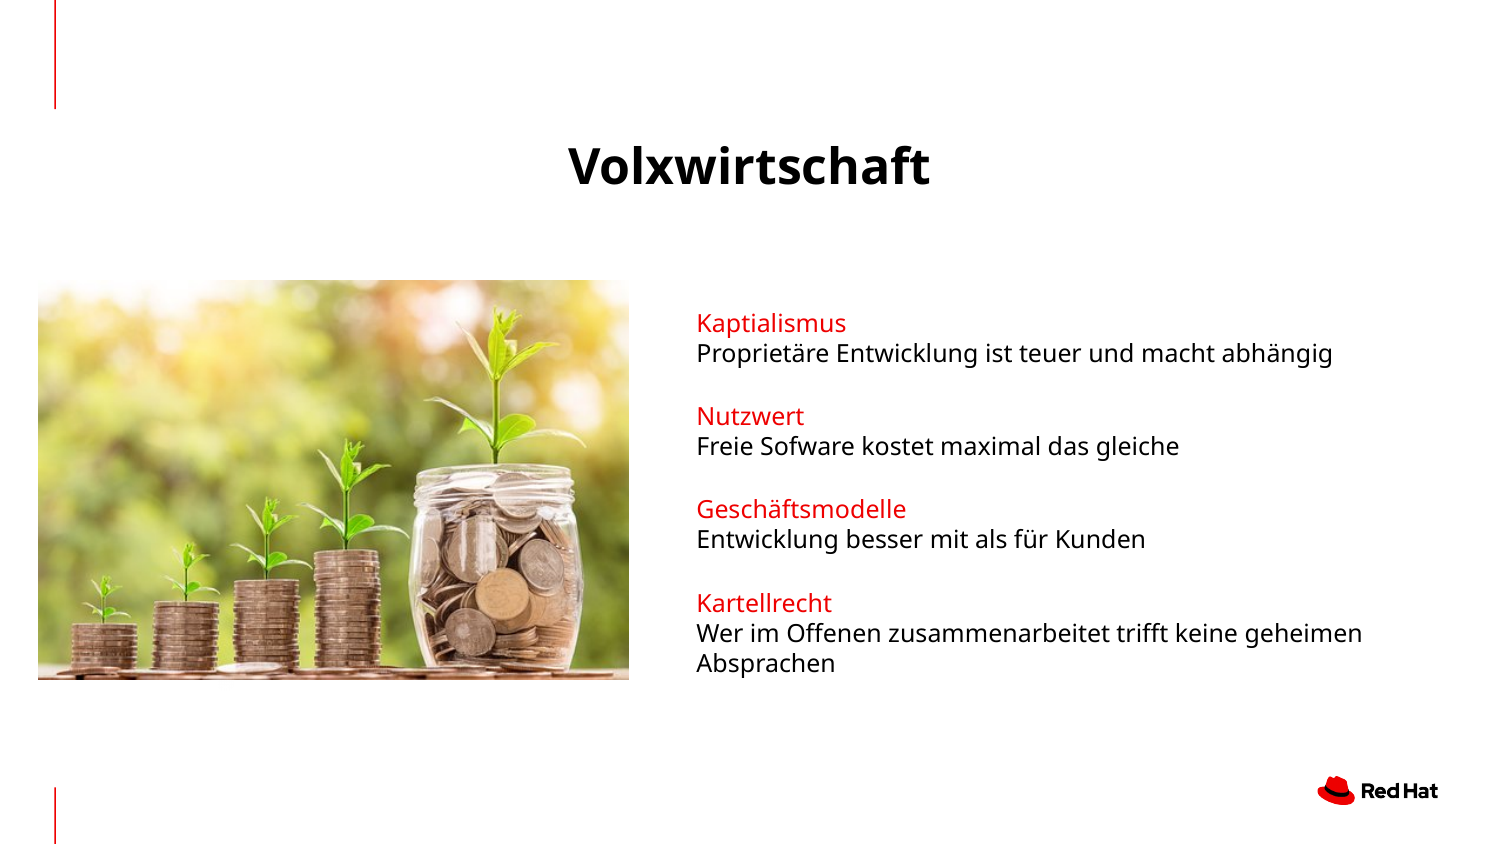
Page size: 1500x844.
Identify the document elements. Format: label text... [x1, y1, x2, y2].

text_box Kaptialismus Proprietäre Entwicklung ist teuer und macht abhängig Nutzwert Freie Sofware kostet maximal das gleiche Geschäftsmodelle Entwicklung besser mit als für Kunden Kartellrecht Wer im Offenen zusammenarbeitet trifft keine geheimen Absprachen [696, 312, 1372, 703]
picture [1317, 776, 1438, 805]
text_box Volxwirtschaft [215, 116, 1285, 236]
picture [38, 280, 629, 691]
